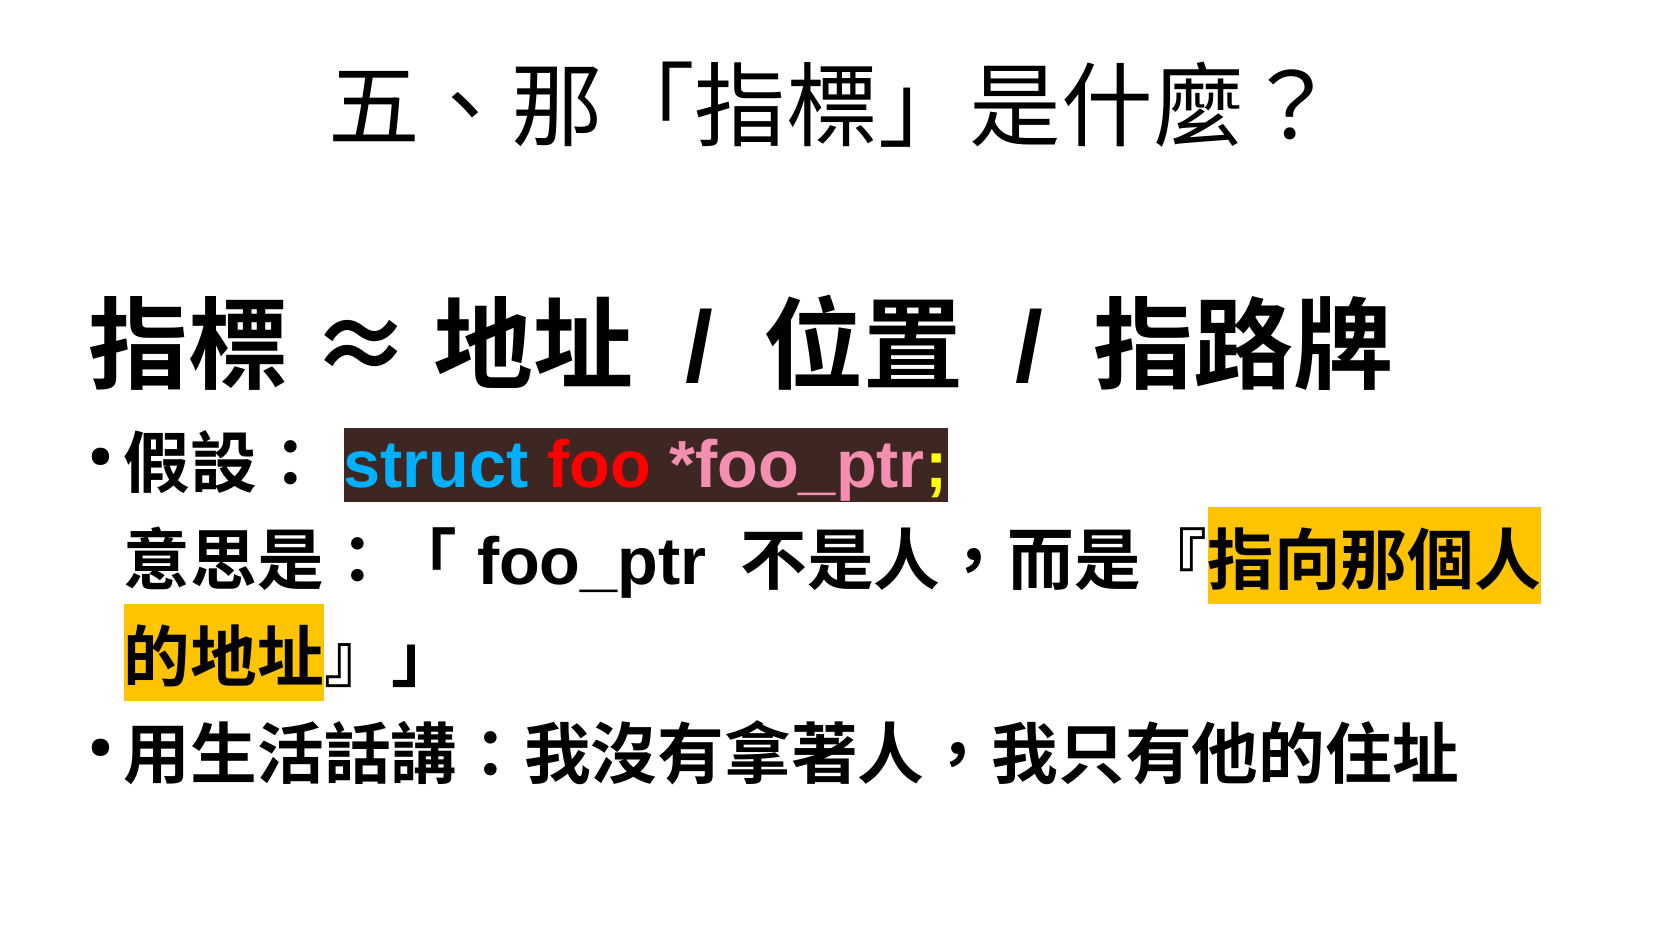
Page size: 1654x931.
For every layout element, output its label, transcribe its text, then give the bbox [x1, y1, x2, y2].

subtitle 指標 ≈ 地址 / 位置 / 指路牌 假設：struct foo *foo_ptr; 意思是：「foo_ptr 不是人，而是『指向那個人的地址』」 用生活話講：我沒有拿著人，我只有他的住址 [88, 147, 1595, 916]
title 五、那「指標」是什麼？ [88, 21, 1577, 147]
